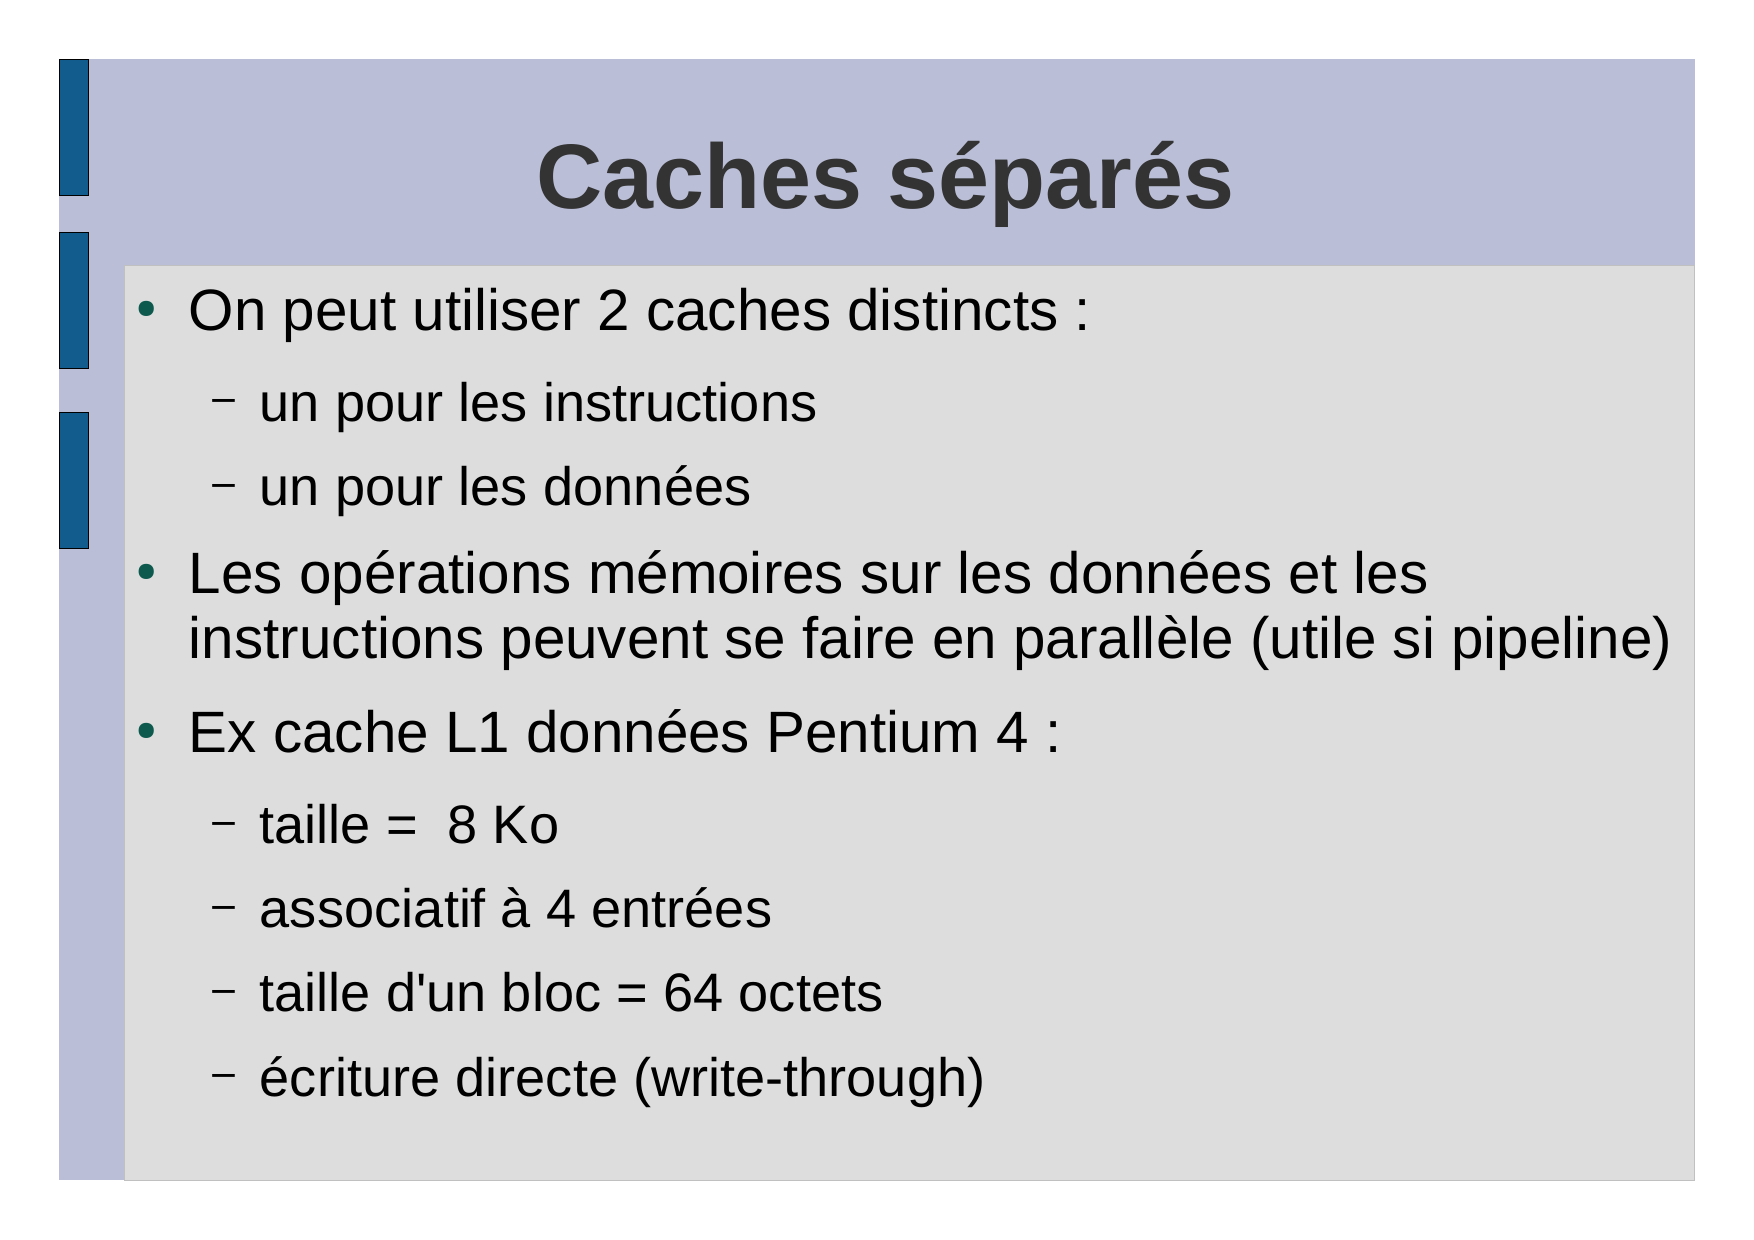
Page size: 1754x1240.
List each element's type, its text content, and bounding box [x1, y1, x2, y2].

list On peut utiliser 2 caches distincts : un pour les instructions un pour les données Les opérations mémoires sur les données et les instructions peuvent se faire en parallèle (utile si pipeline) Ex cache L1 données Pentium 4 : taille = 8 Ko associatif à 4 entrées taille d'un bloc = 64 octets écriture directe (write-through) [118, 277, 1695, 1107]
title Caches séparés [118, 88, 1654, 266]
